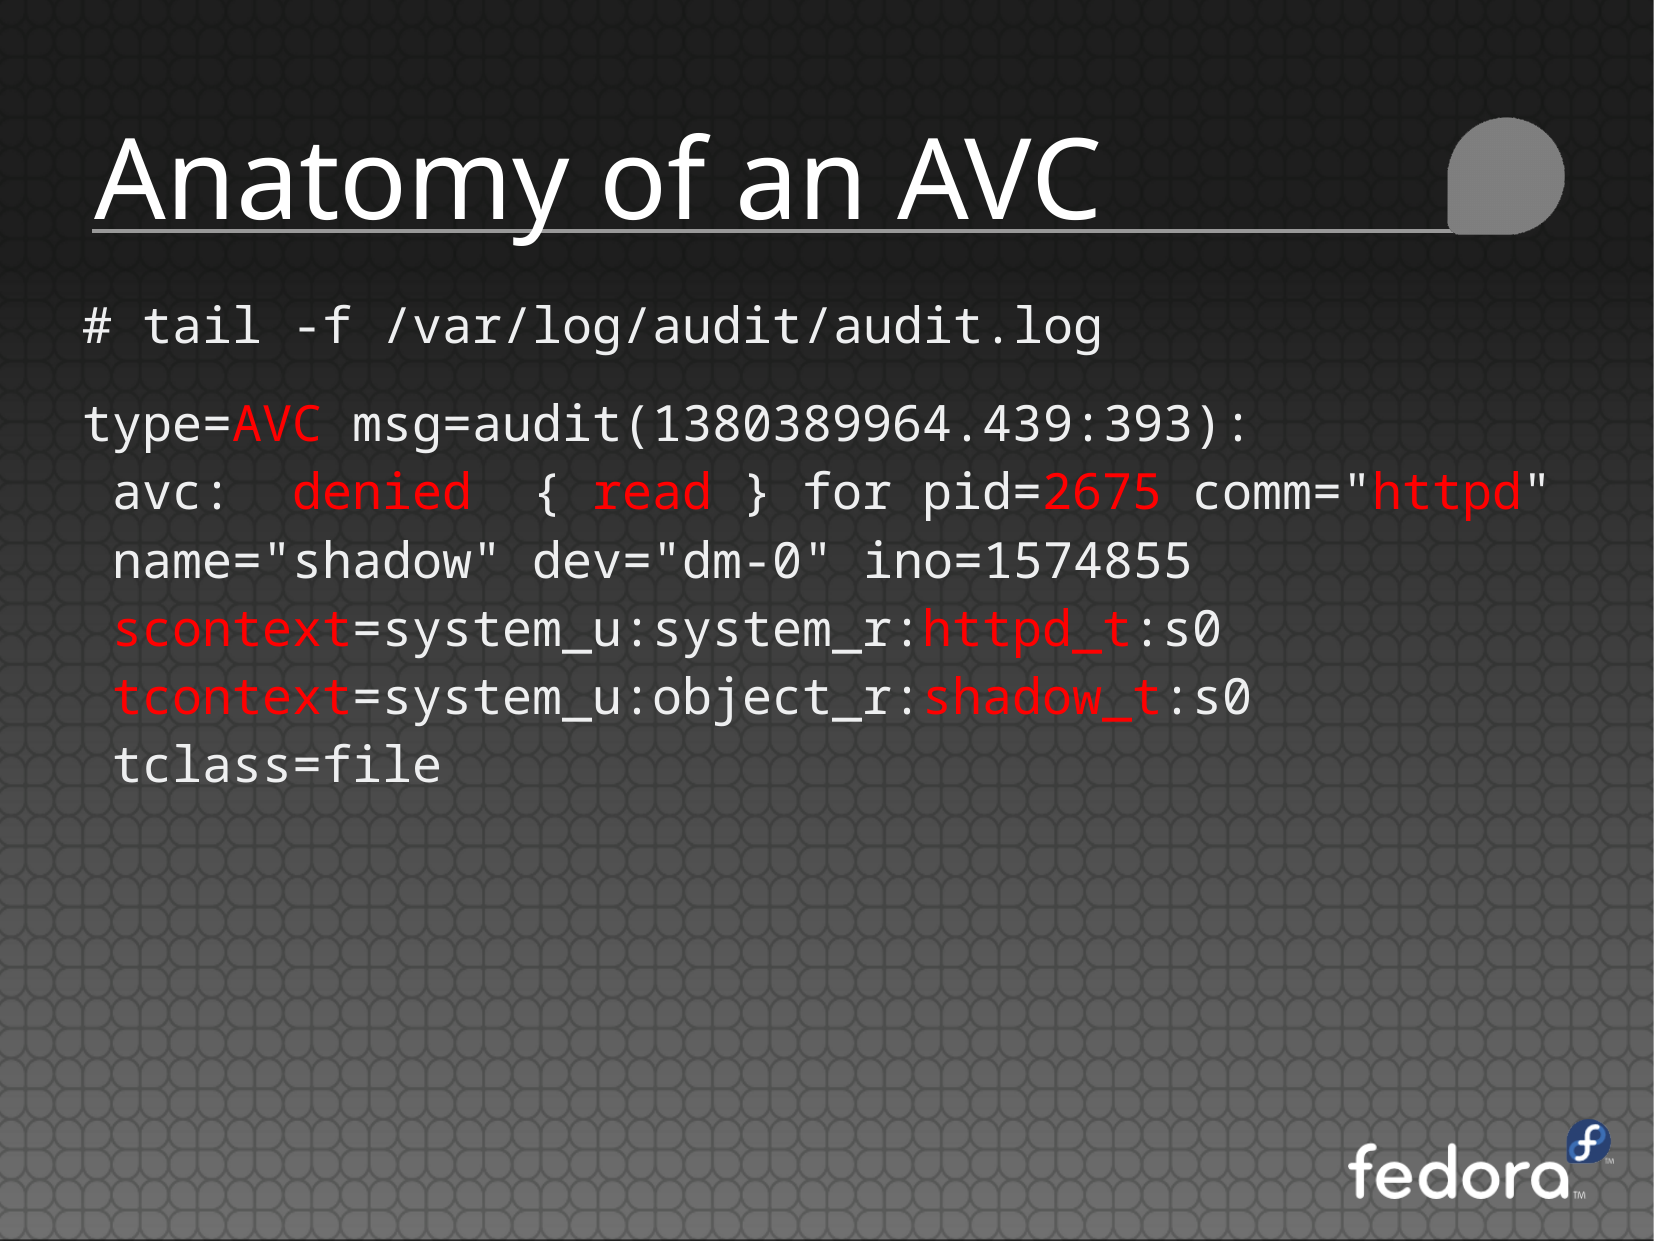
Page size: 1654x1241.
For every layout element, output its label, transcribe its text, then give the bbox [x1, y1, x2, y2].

title Anatomy of an AVC [94, 100, 1426, 251]
picture [0, 0, 1654, 1241]
list # tail -f /var/log/audit/audit.log type=AVC msg=audit(1380389964.439:393): avc: denied { read } for pid=2675 comm="httpd" name="shadow" dev="dm-0" ino=1574855 scontext=system_u:system_r:httpd_t:s0 tcontext=system_u:object_r:shadow_t:s0 tclass=file [82, 290, 1571, 1094]
